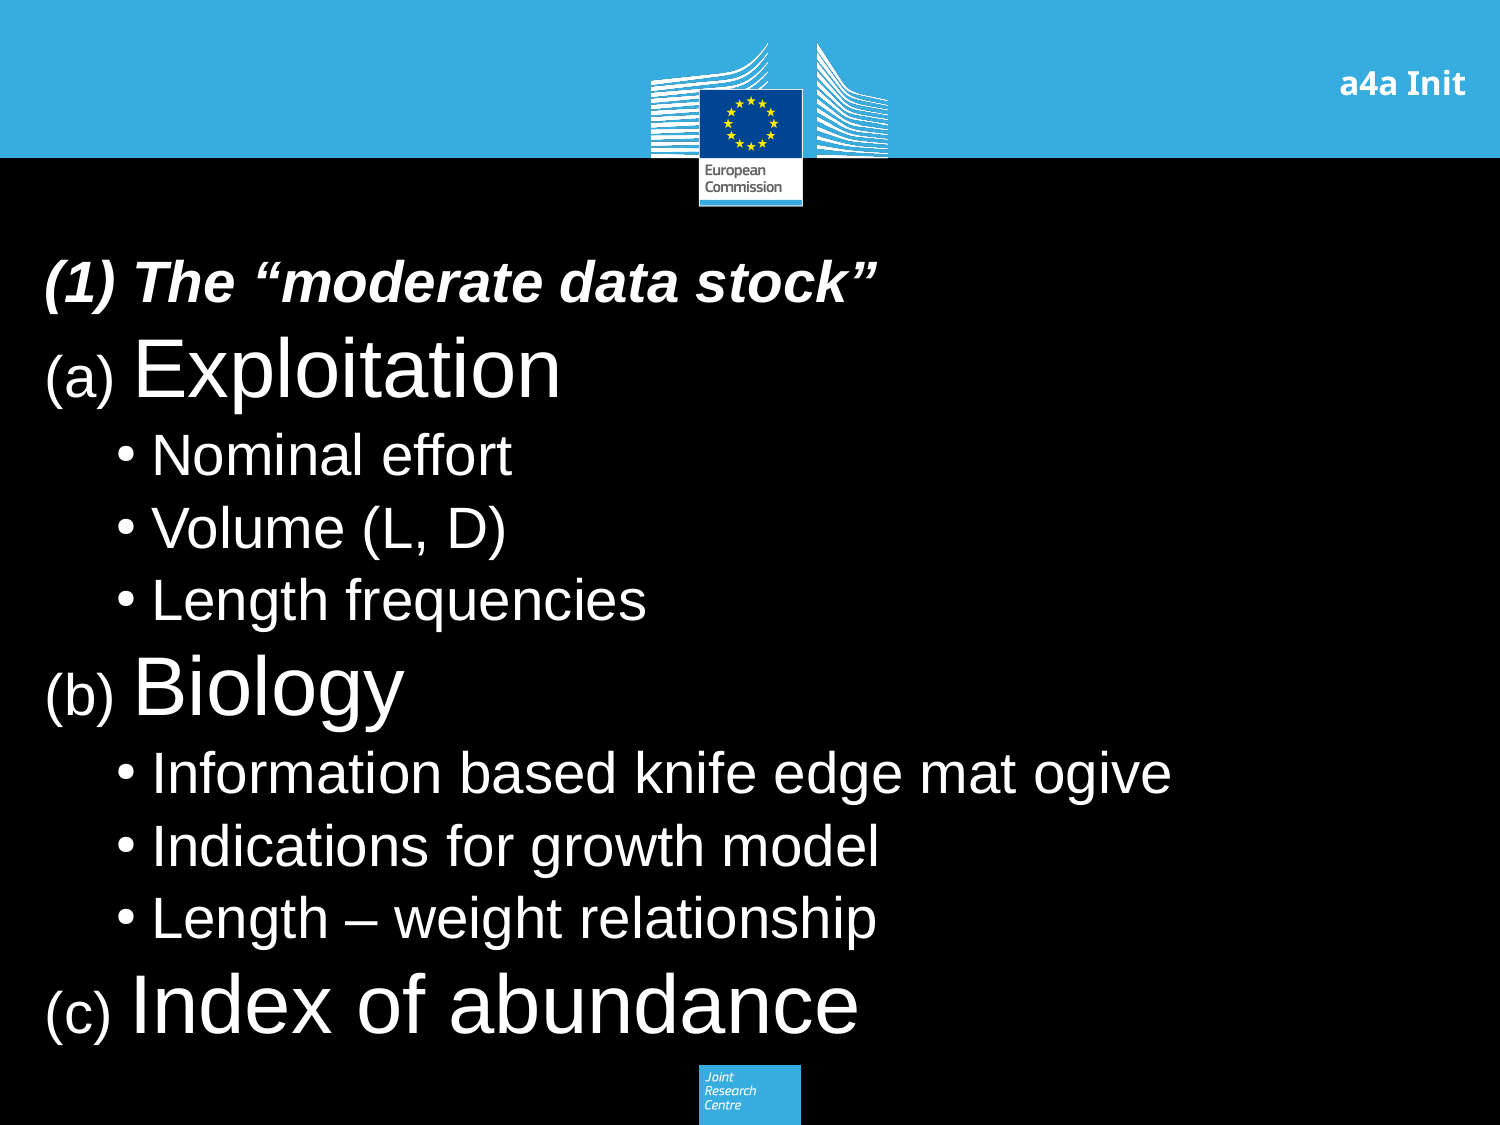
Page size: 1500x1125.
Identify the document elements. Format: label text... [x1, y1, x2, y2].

picture [699, 1065, 801, 1125]
title a4a Init [1091, 29, 1482, 136]
picture [651, 42, 888, 207]
text_box (1) The “moderate data stock” Exploitation Nominal effort Volume (L, D) Length frequencies Biology Information based knife edge mat ogive Indications for growth model Length – weight relationship Index of abundance [30, 242, 1449, 1059]
